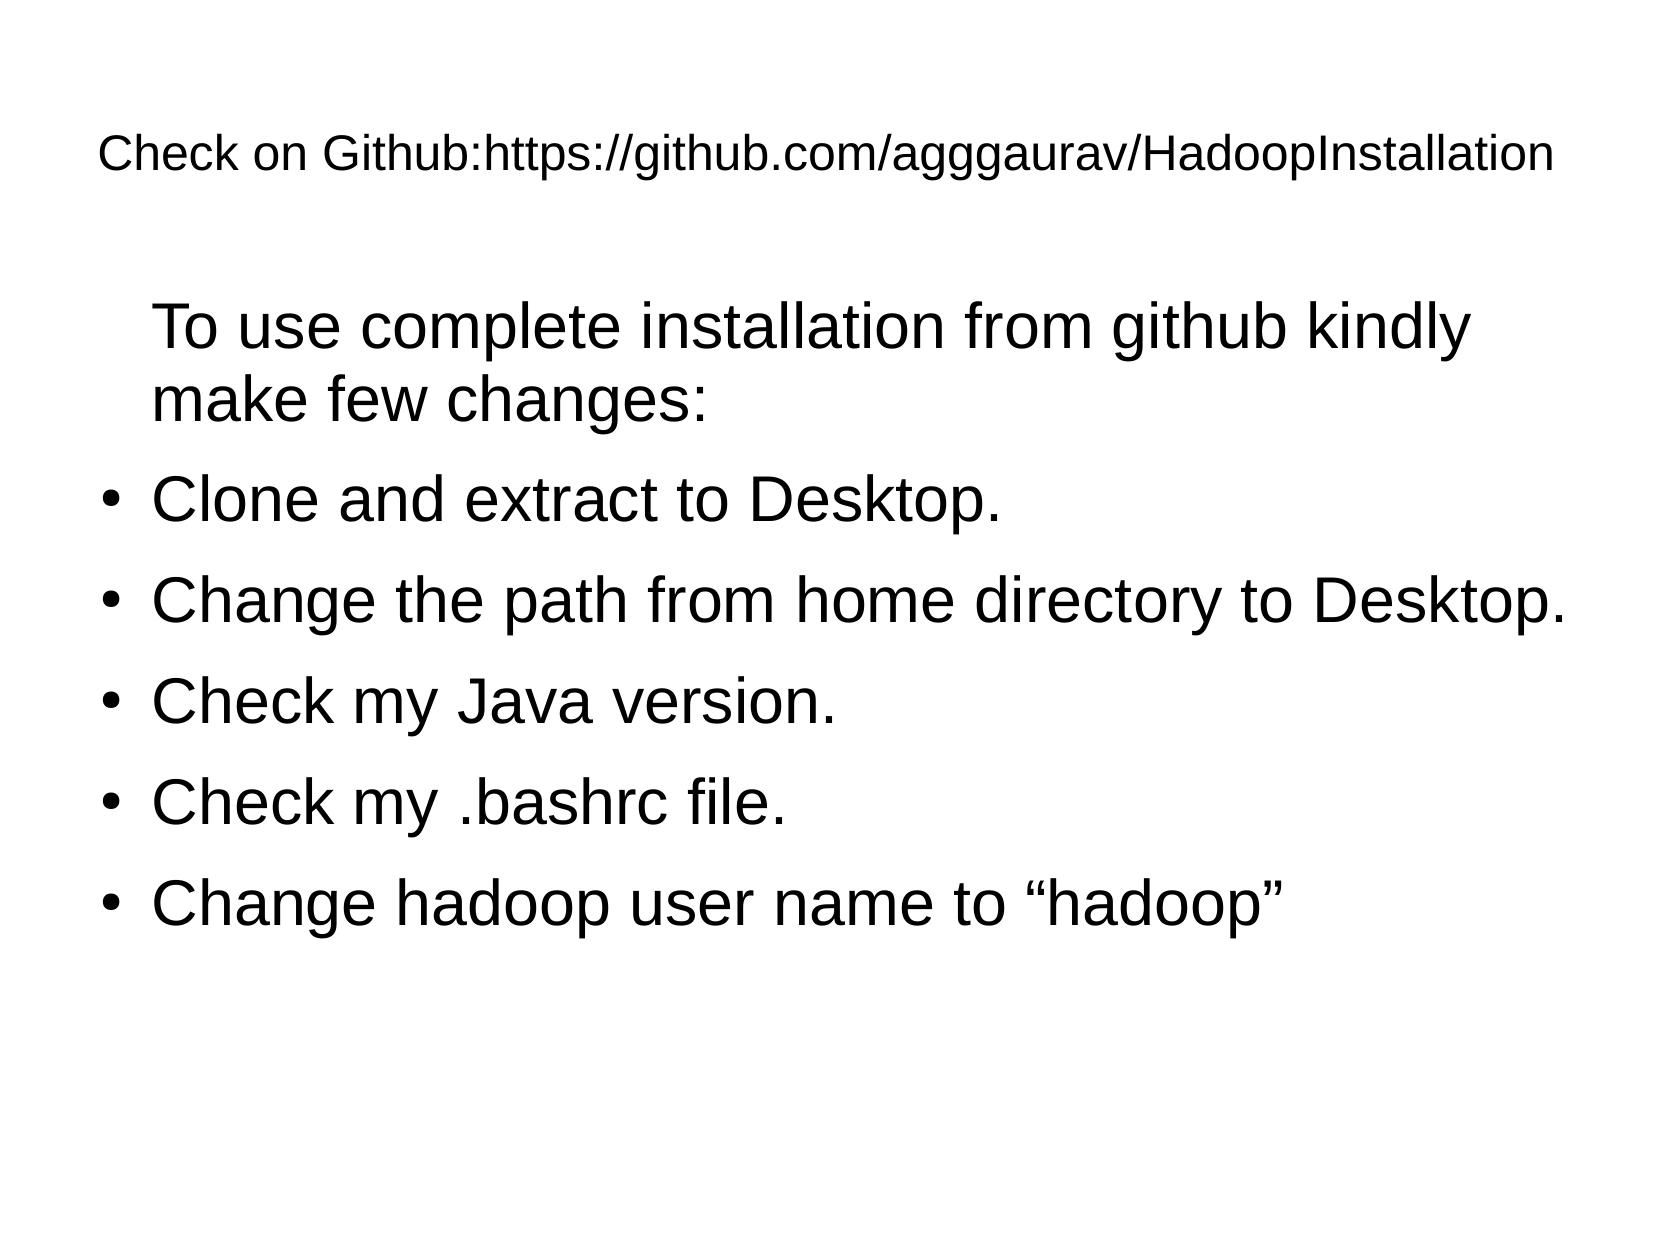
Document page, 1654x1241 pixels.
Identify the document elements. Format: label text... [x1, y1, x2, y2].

title Check on Github:https://github.com/agggaurav/HadoopInstallation [82, 49, 1571, 257]
list To use complete installation from github kindly make few changes: Clone and extract to Desktop. Change the path from home directory to Desktop. Check my Java version. Check my .bashrc file. Change hadoop user name to “hadoop” [82, 290, 1571, 1010]
